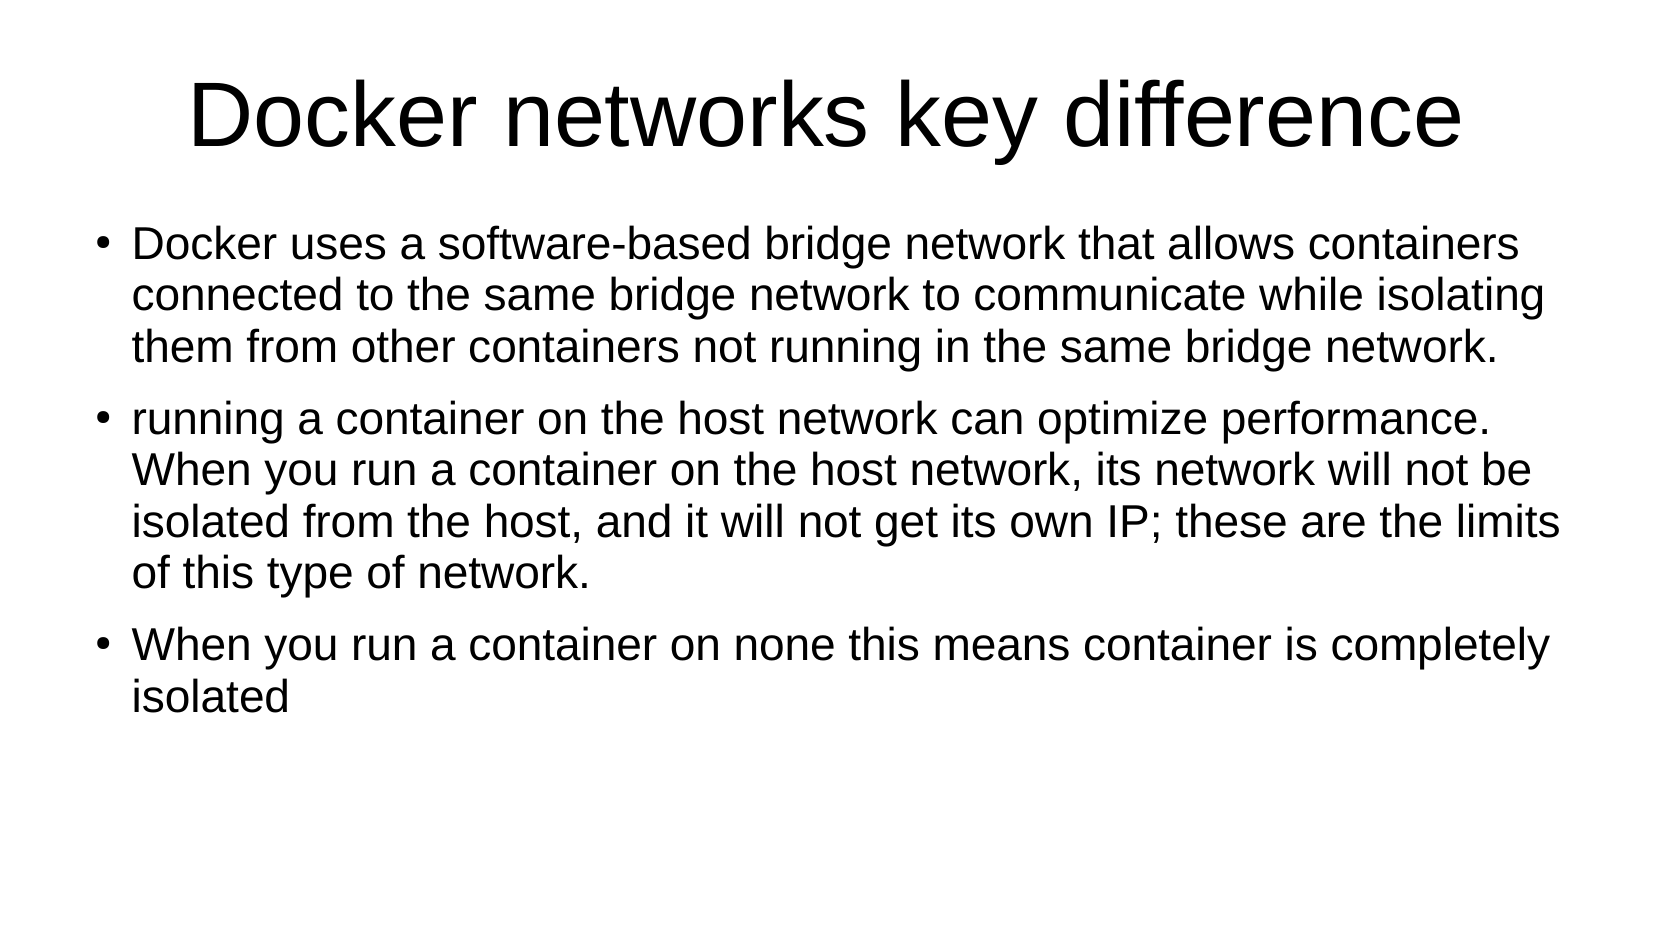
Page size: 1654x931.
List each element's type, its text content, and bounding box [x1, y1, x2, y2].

list Docker uses a software-based bridge network that allows containers connected to the same bridge network to communicate while isolating them from other containers not running in the same bridge network. running a container on the host network can optimize performance. When you run a container on the host network, its network will not be isolated from the host, and it will not get its own IP; these are the limits of this type of network. When you run a container on none this means container is completely isolated [82, 217, 1571, 758]
title Docker networks key difference [82, 37, 1571, 193]
